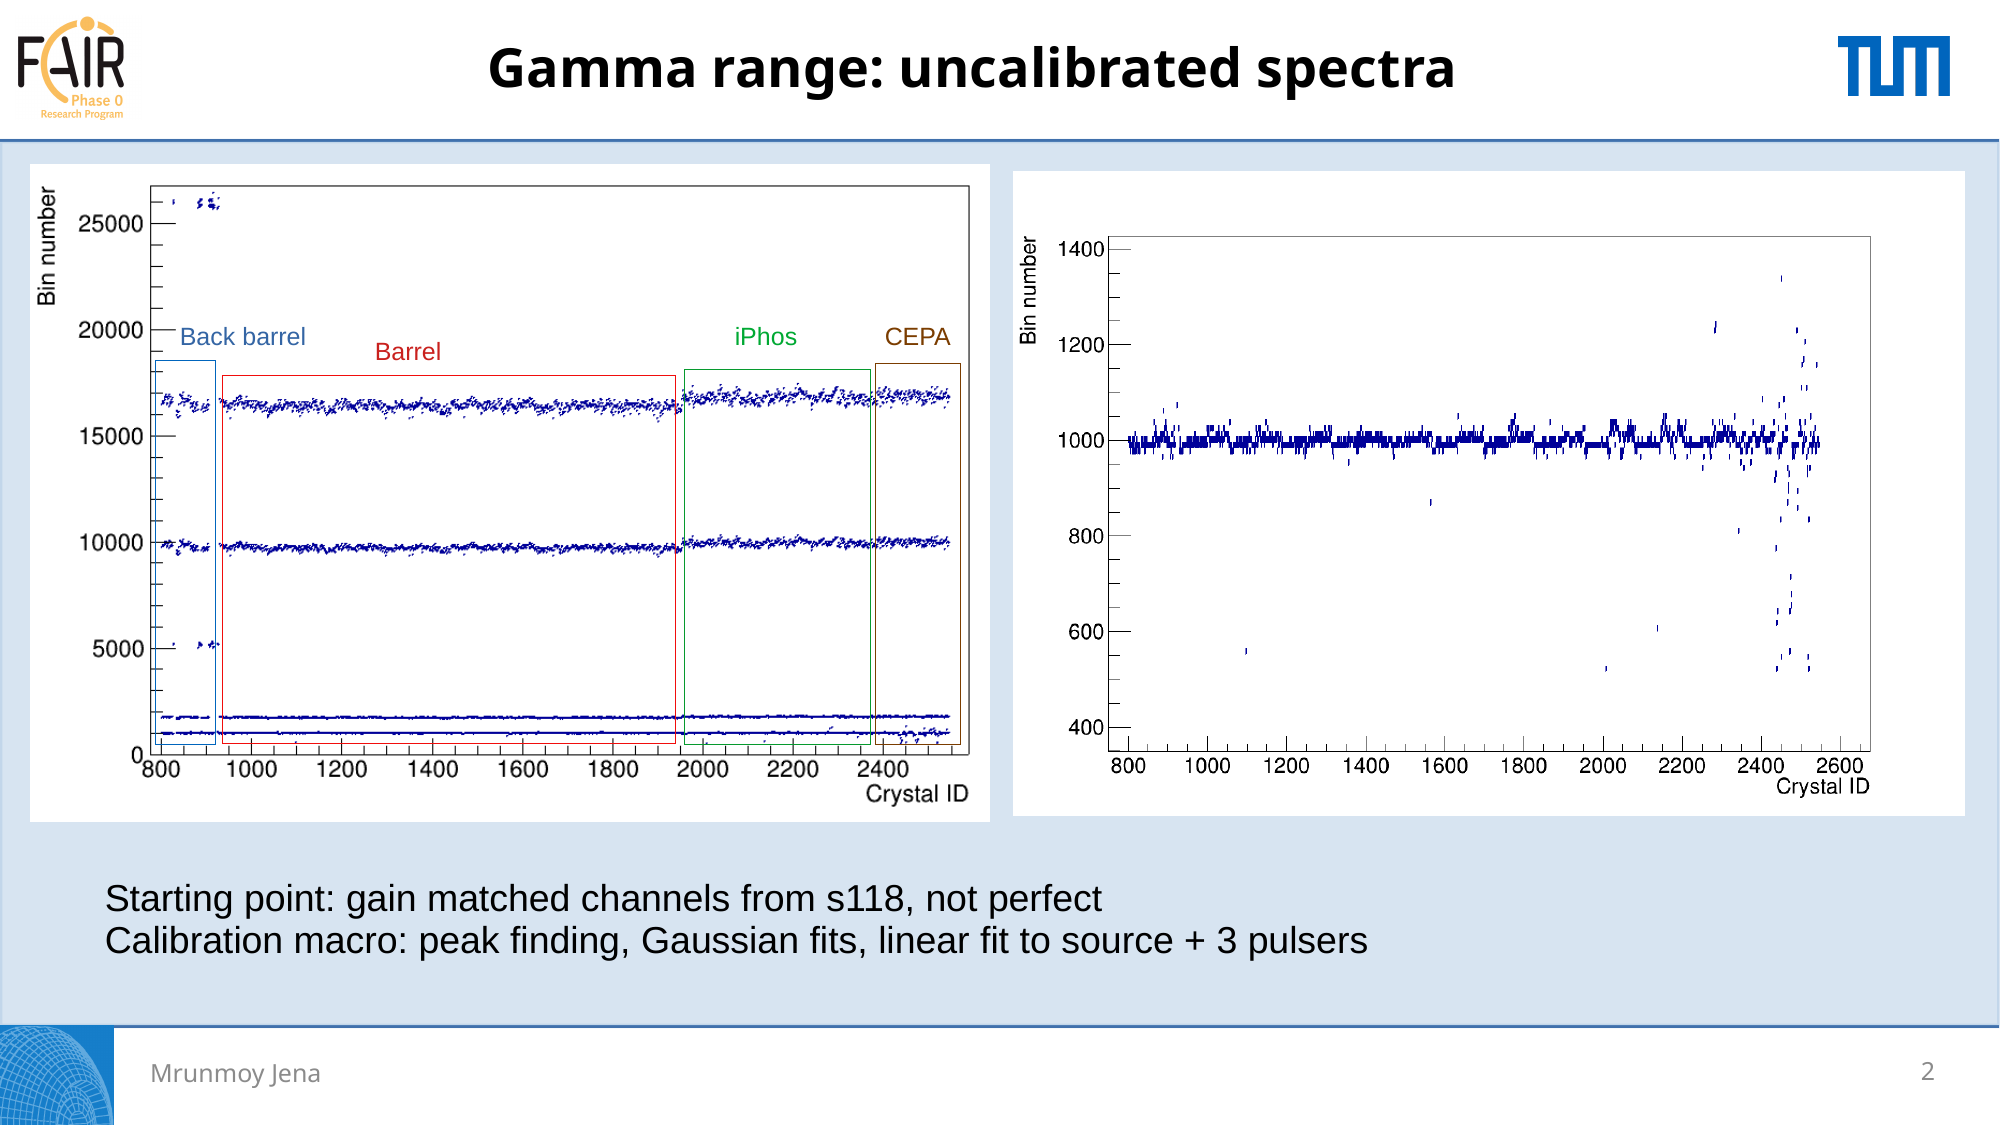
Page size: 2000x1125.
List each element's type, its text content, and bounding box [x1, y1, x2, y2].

text_box [463, 108, 1432, 391]
text_box iPhos [720, 314, 856, 358]
picture [0, 1025, 114, 1125]
text_box CEPA [870, 314, 976, 358]
text_box Starting point: gain matched channels from s118, not perfect Calibration macro: peak finding, Gaussian fits, linear fit to source + 3 pulsers [90, 869, 1741, 969]
title Gamma range: uncalibrated spectra [137, 32, 1808, 108]
text_box Back barrel [165, 314, 331, 386]
picture [1838, 36, 1950, 96]
picture [30, 164, 990, 823]
text_box Barrel [360, 329, 571, 373]
picture [1013, 171, 1965, 816]
picture [15, 15, 142, 120]
